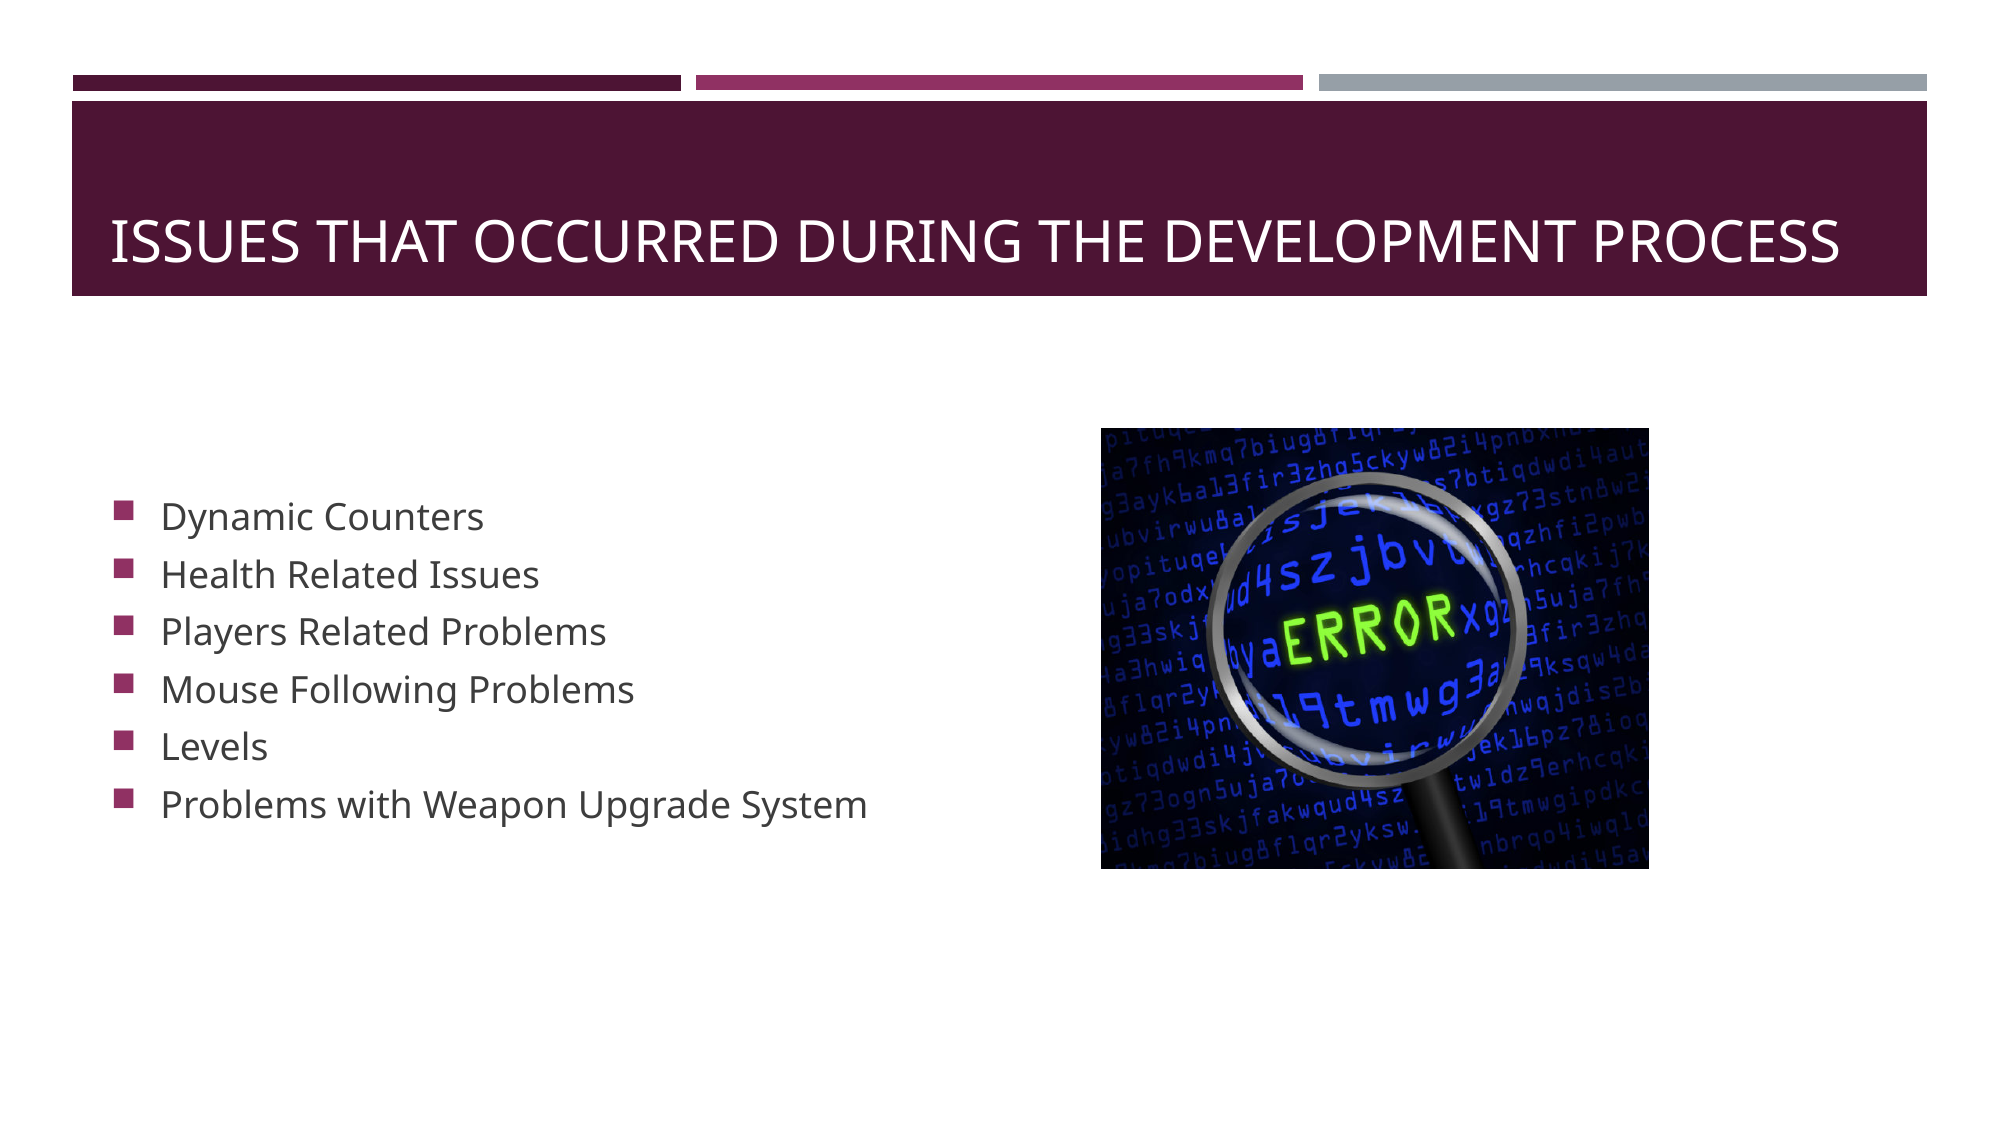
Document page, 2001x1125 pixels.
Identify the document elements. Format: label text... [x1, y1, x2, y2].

picture [1101, 428, 1649, 869]
title Issues That occurred during the development Process [95, 115, 1905, 282]
list Dynamic Counters Health Related Issues Players Related Problems Mouse Following Problems Levels Problems with Weapon Upgrade System [95, 357, 1905, 962]
